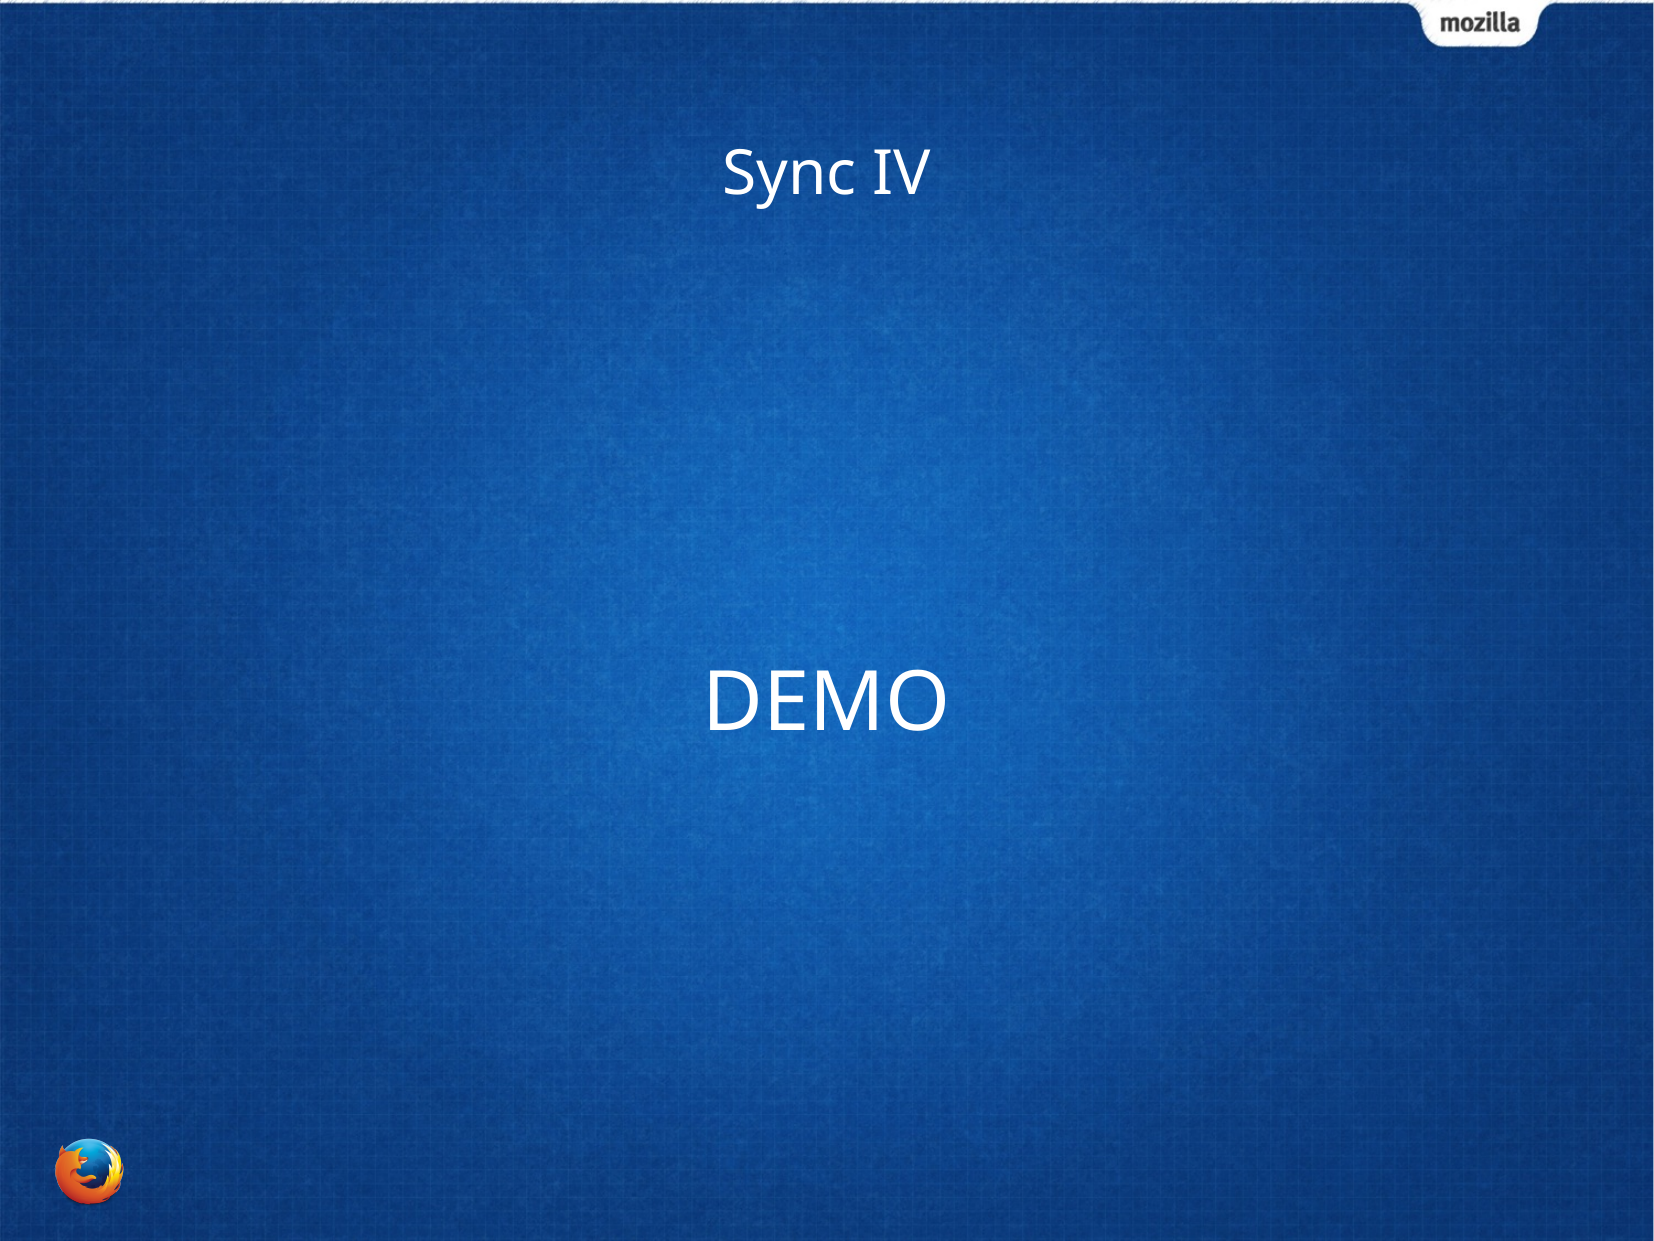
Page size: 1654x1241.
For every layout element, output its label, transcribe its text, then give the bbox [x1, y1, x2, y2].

picture [0, 0, 1654, 1241]
title Sync IV [82, 49, 1571, 257]
subtitle DEMO [82, 289, 1571, 1108]
